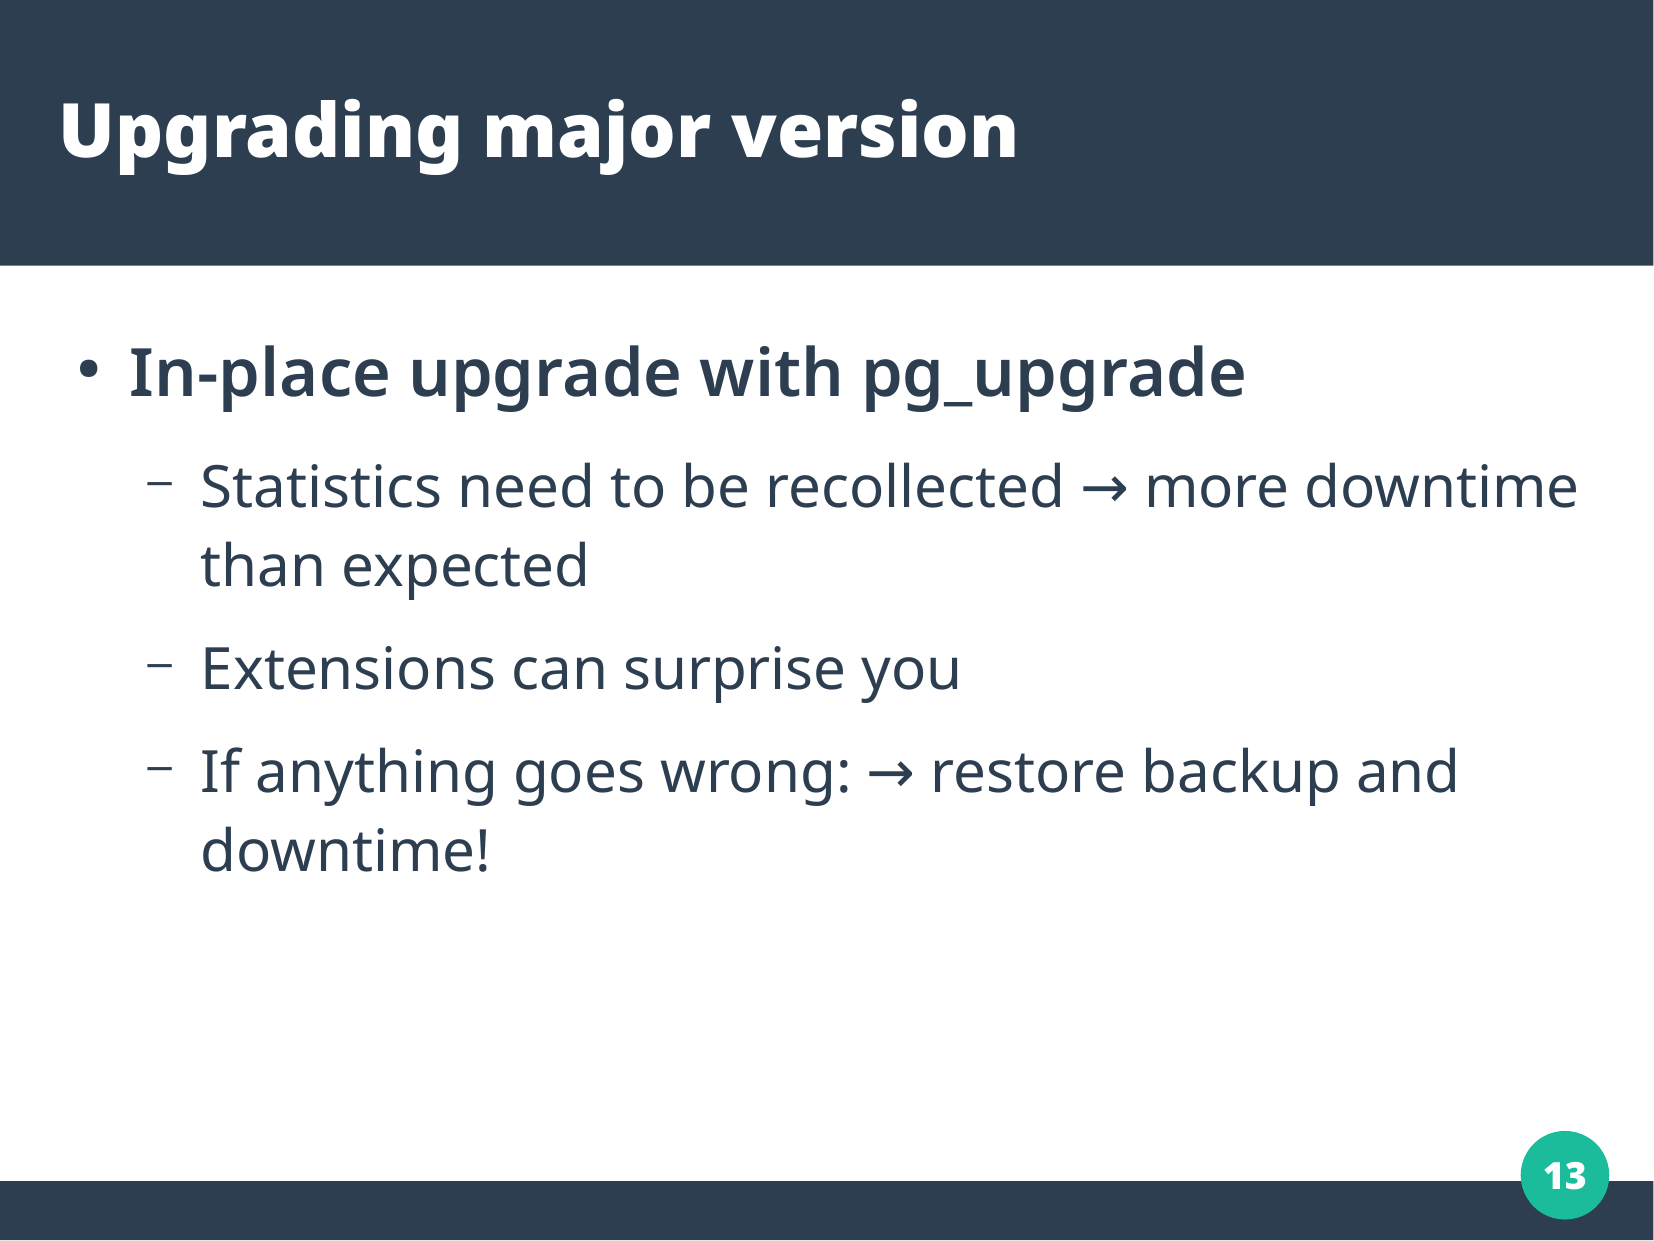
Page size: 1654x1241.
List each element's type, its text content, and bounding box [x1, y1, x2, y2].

title Upgrading major version [59, 49, 1595, 207]
list In-place upgrade with pg_upgrade Statistics need to be recollected → more downtime than expected Extensions can surprise you If anything goes wrong: → restore backup and downtime! [59, 324, 1595, 1152]
